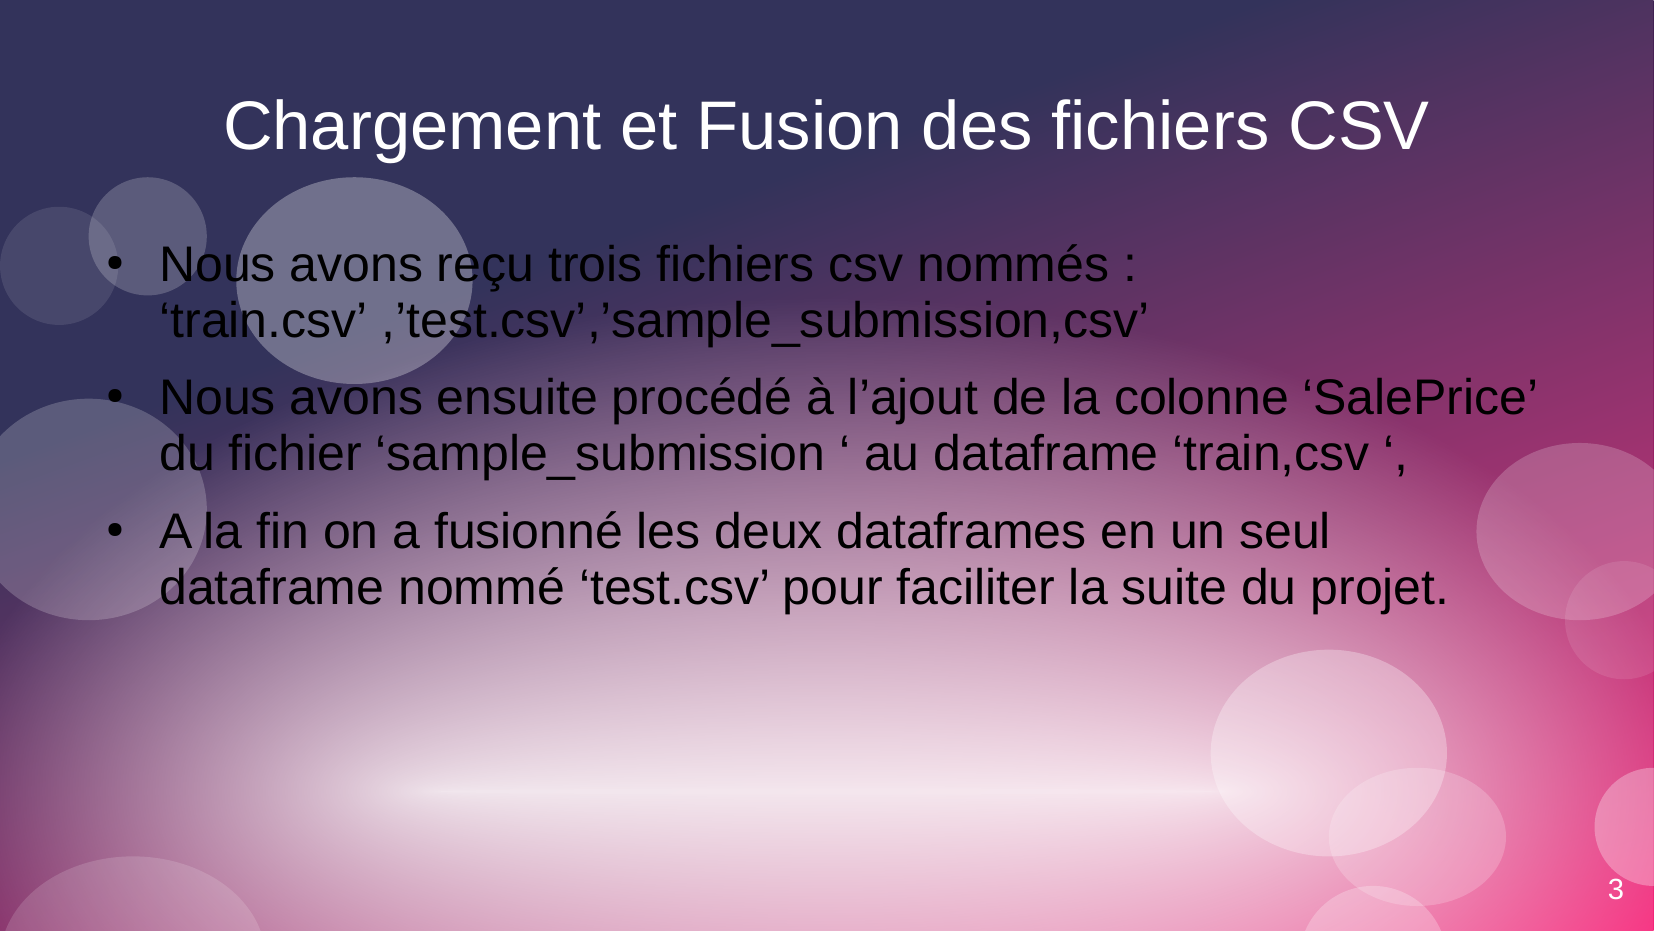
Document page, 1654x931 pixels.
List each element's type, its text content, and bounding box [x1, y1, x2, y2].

title Chargement et Fusion des fichiers CSV [88, 44, 1565, 207]
list Nous avons reçu trois fichiers csv nommés : ‘train.csv’ ,’test.csv’,’sample_submission,csv’ Nous avons ensuite procédé à l’ajout de la colonne ‘SalePrice’ du fichier ‘sample_submission ‘ au dataframe ‘train,csv ‘, A la fin on a fusionné les deux dataframes en un seul dataframe nommé ‘test.csv’ pour faciliter la suite du projet. [88, 236, 1565, 827]
